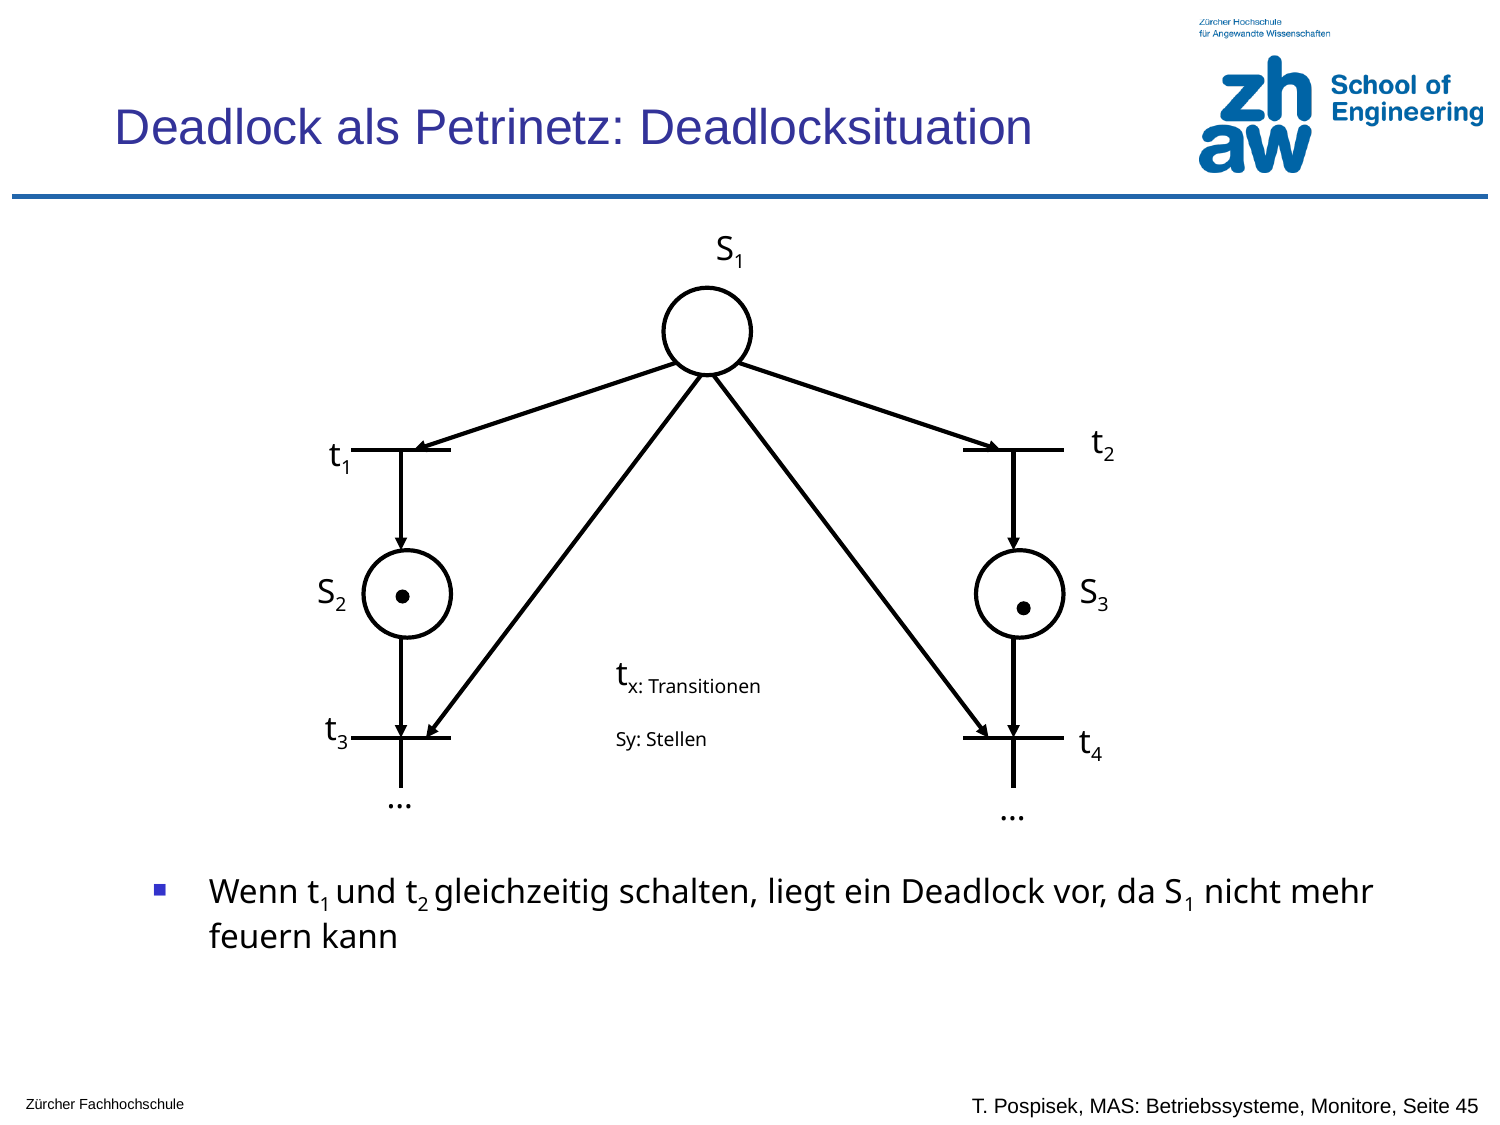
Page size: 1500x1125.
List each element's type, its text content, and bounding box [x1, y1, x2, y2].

list Wenn t1 und t2 gleichzeitig schalten, liegt ein Deadlock vor, da S1 nicht mehr feuern kann [137, 862, 1425, 1025]
text_box S2 [302, 562, 362, 623]
text_box S1 [700, 220, 760, 281]
text_box … [984, 779, 1056, 835]
text_box t1 [314, 425, 367, 486]
picture [1199, 19, 1483, 173]
text_box t2 [1076, 412, 1130, 473]
text_box S3 [1064, 562, 1124, 623]
text_box [396, 590, 409, 603]
text_box … [371, 768, 443, 823]
title Deadlock als Petrinetz: Deadlocksituation [99, 50, 1379, 163]
text_box t3 [310, 700, 363, 761]
text_box t4 [1064, 712, 1117, 773]
text_box [1017, 602, 1030, 615]
text_box tx: Transitionen Sy: Stellen [601, 645, 794, 758]
